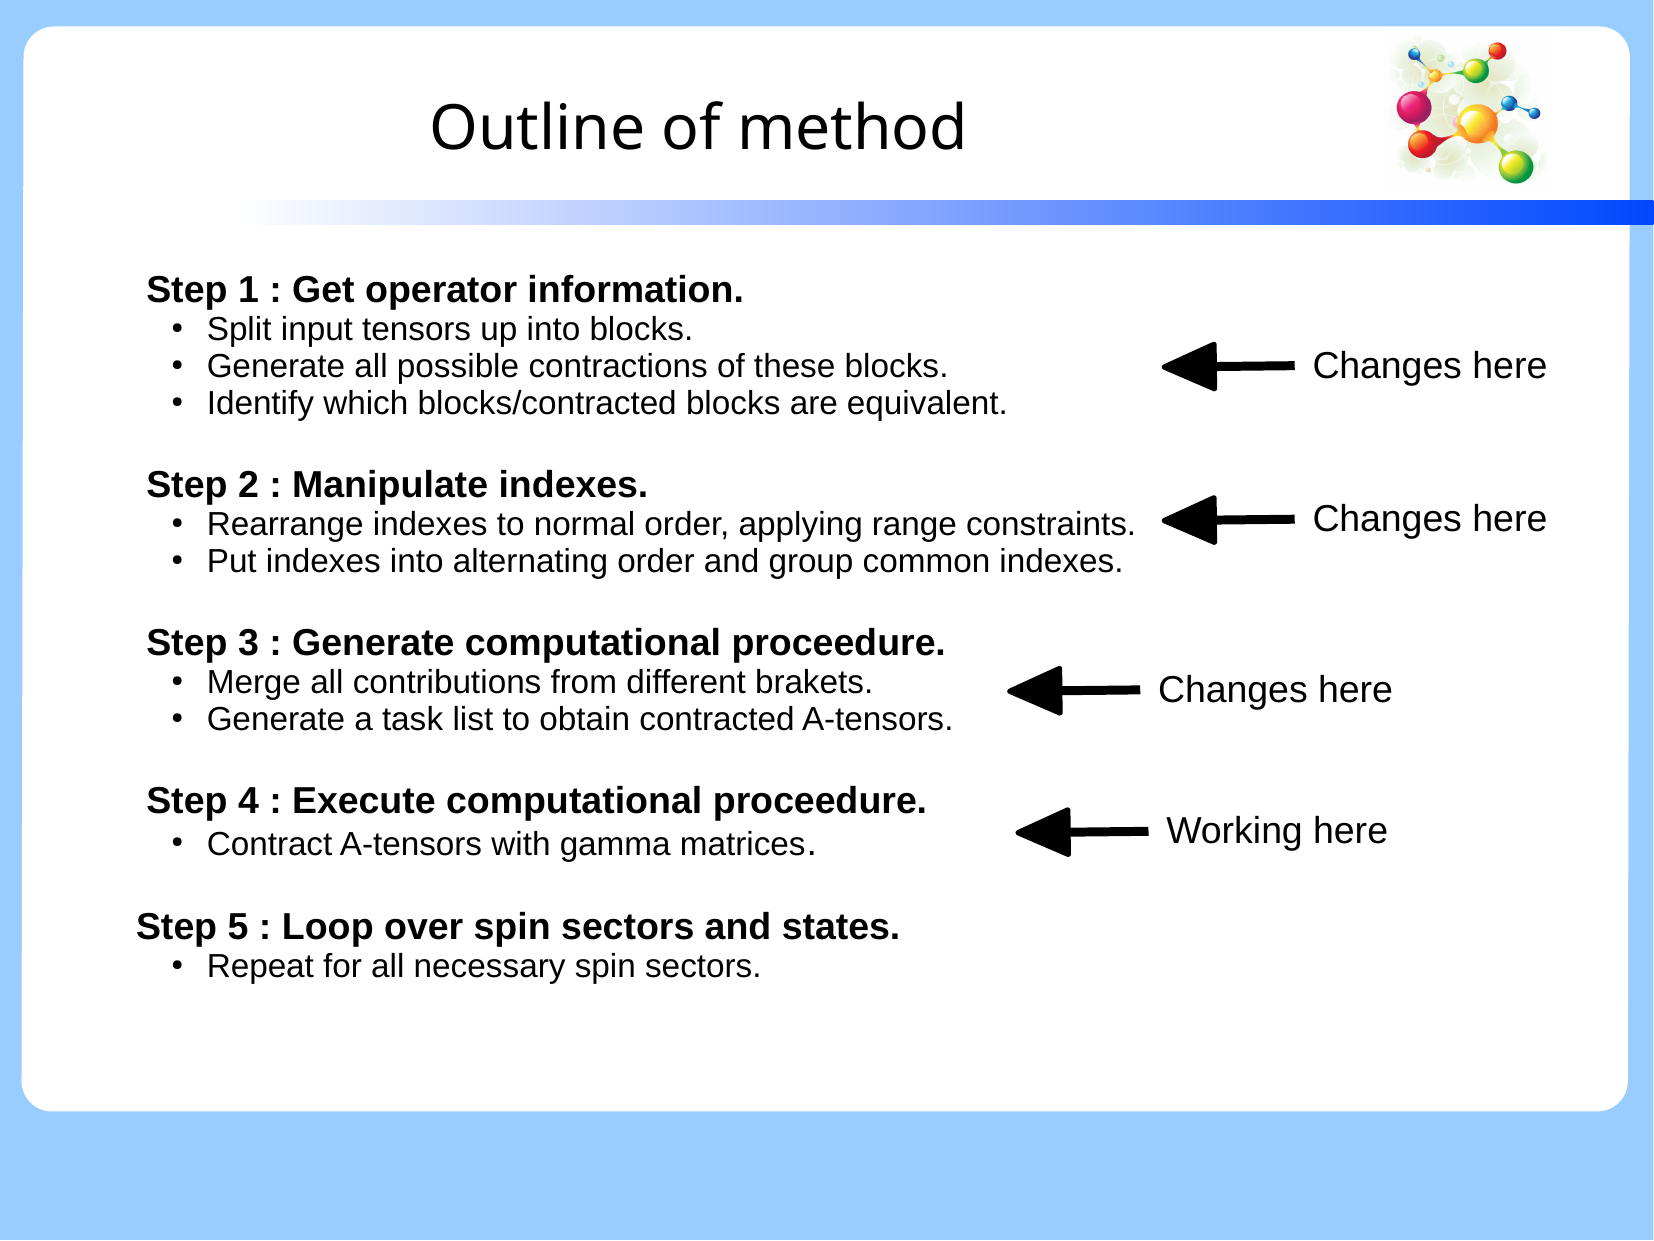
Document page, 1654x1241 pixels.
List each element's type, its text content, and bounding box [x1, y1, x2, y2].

text_box Changes here [1297, 490, 1654, 548]
text_box Changes here [1143, 661, 1556, 718]
picture [1382, 29, 1556, 195]
text_box Step 1 : Get operator information. Split input tensors up into blocks. Generate all possible contractions of these blocks. Identify which blocks/contracted blocks are equivalent. Step 2 : Manipulate indexes. Rearrange indexes to normal order, applying range constraints. Put indexes into alternating order and group common indexes. Step 3 : Generate computational proceedure. Merge all contributions from different brakets. Generate a task list to obtain contracted A-tensors. Step 4 : Execute computational proceedure. Contract A-tensors with gamma matrices. Step 5 : Loop over spin sectors and states. Repeat for all necessary spin sectors. [14, 261, 1466, 1119]
title Outline of method [82, 49, 1332, 201]
text_box Changes here [1297, 336, 1654, 394]
text_box Working here [1151, 802, 1564, 860]
